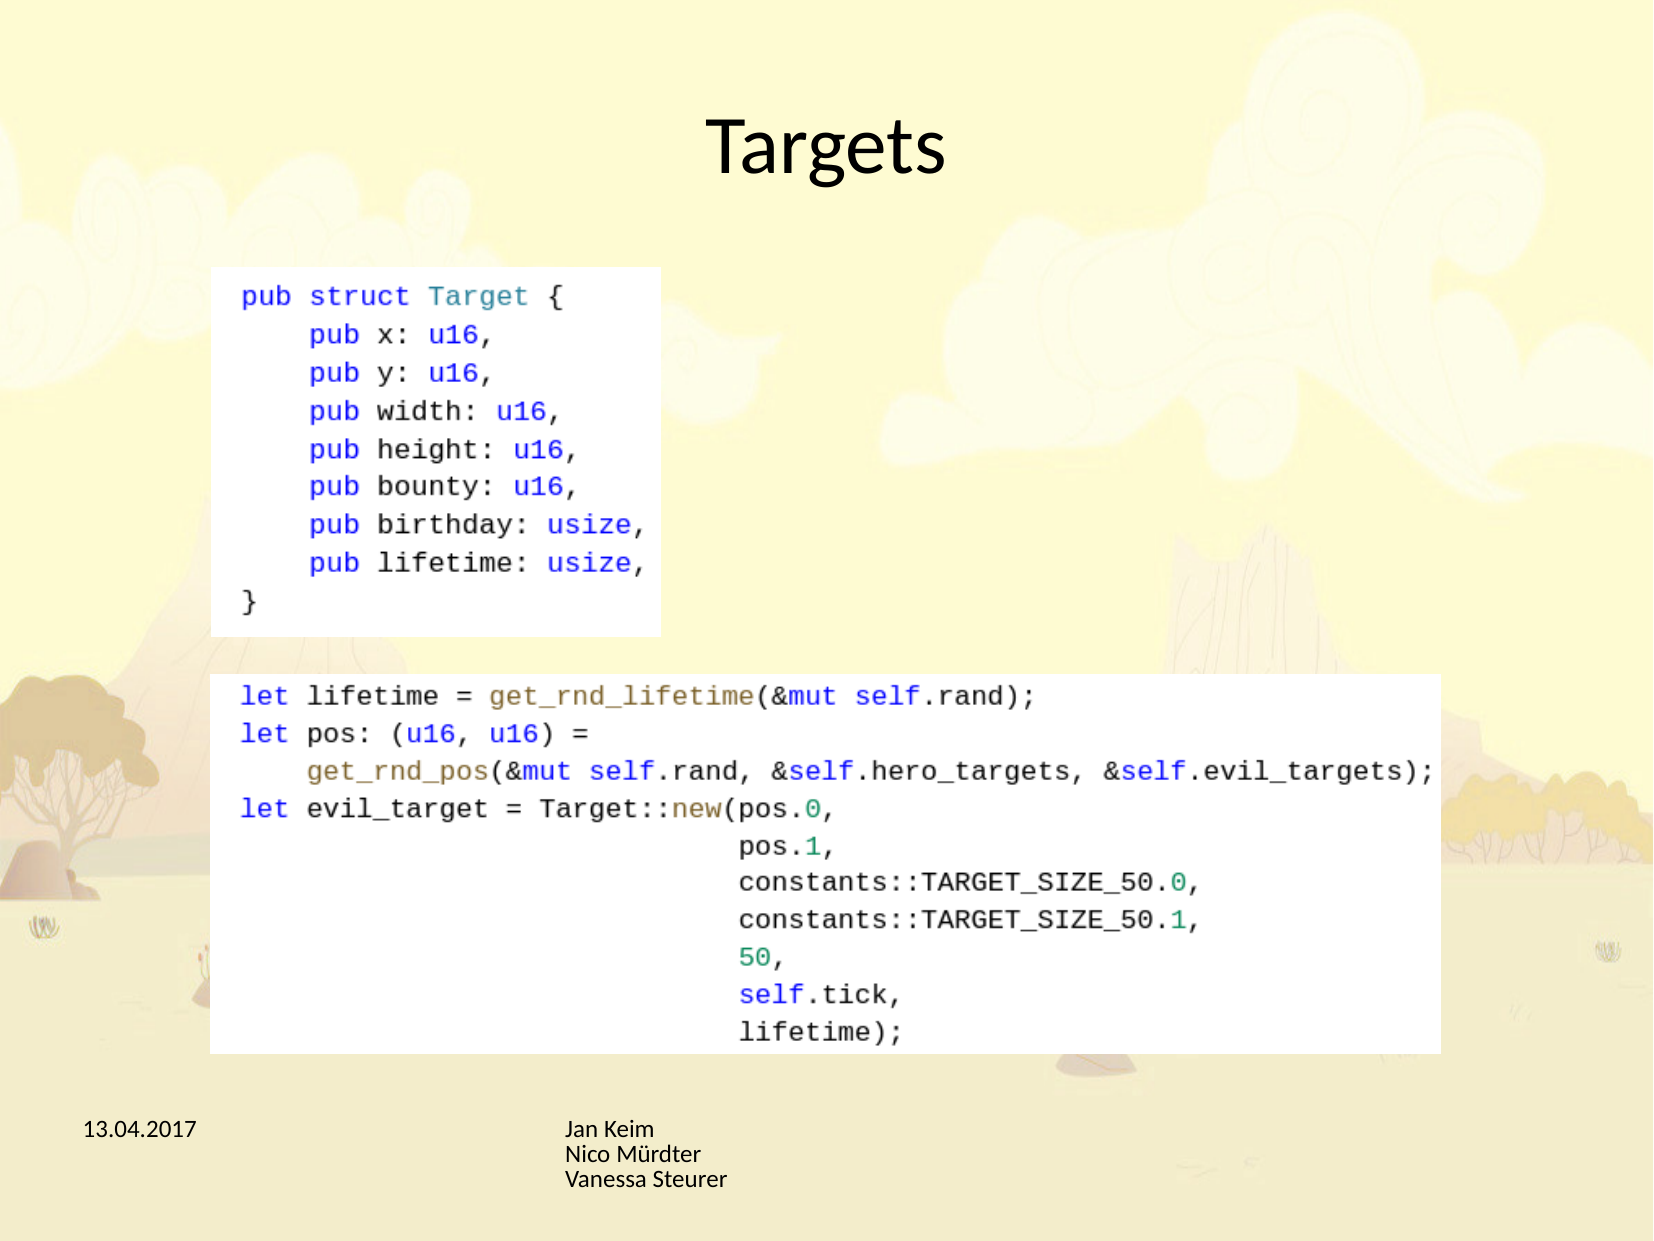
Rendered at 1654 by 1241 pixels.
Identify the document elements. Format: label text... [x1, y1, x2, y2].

title Targets [82, 49, 1571, 257]
picture [0, 0, 1654, 1241]
